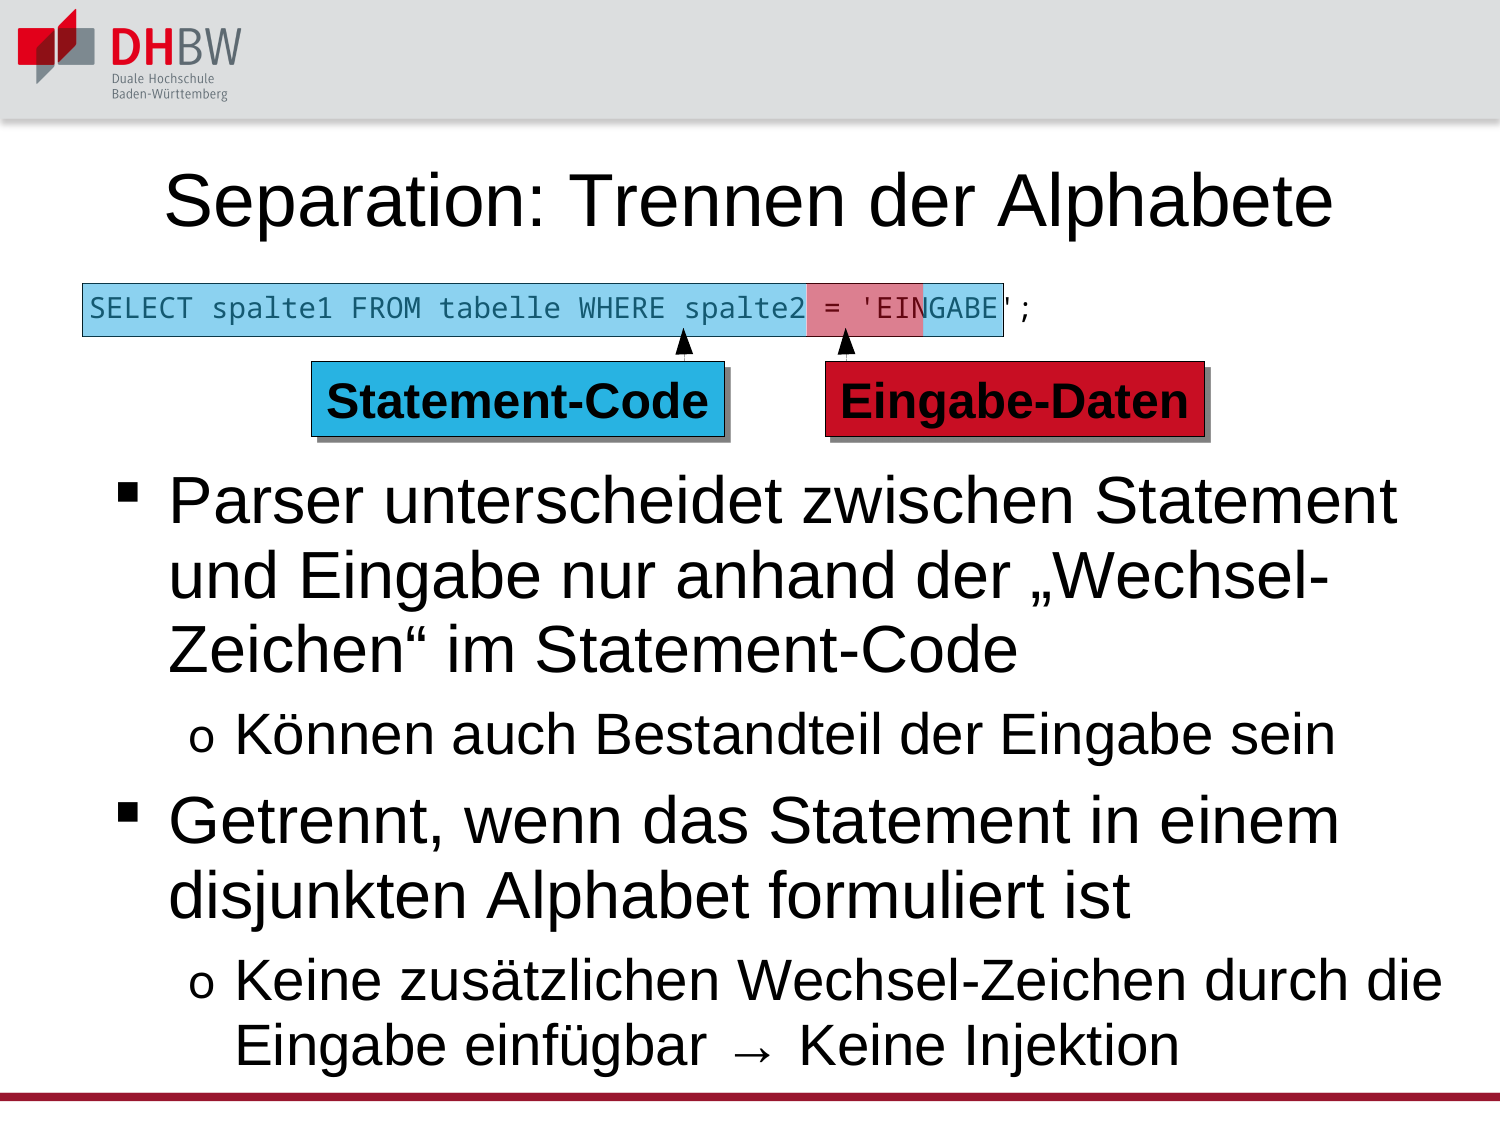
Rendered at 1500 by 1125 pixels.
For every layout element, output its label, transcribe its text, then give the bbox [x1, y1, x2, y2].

title Separation: Trennen der Alphabete [0, 134, 1500, 266]
text_box [82, 283, 1003, 337]
picture [0, 266, 1500, 1121]
picture [0, 0, 1500, 134]
text_box Eingabe-Daten [825, 361, 1205, 437]
text_box Statement-Code [311, 361, 725, 437]
list Parser unterscheidet zwischen Statement und Eingabe nur anhand der „Wechsel-Zeichen“ im Statement-Code Können auch Bestandteil der Eingabe sein Getrennt, wenn das Statement in einem disjunkten Alphabet formuliert ist Keine zusätzlichen Wechsel-Zeichen durch die Eingabe einfügbar → Keine Injektion [112, 462, 1460, 1078]
